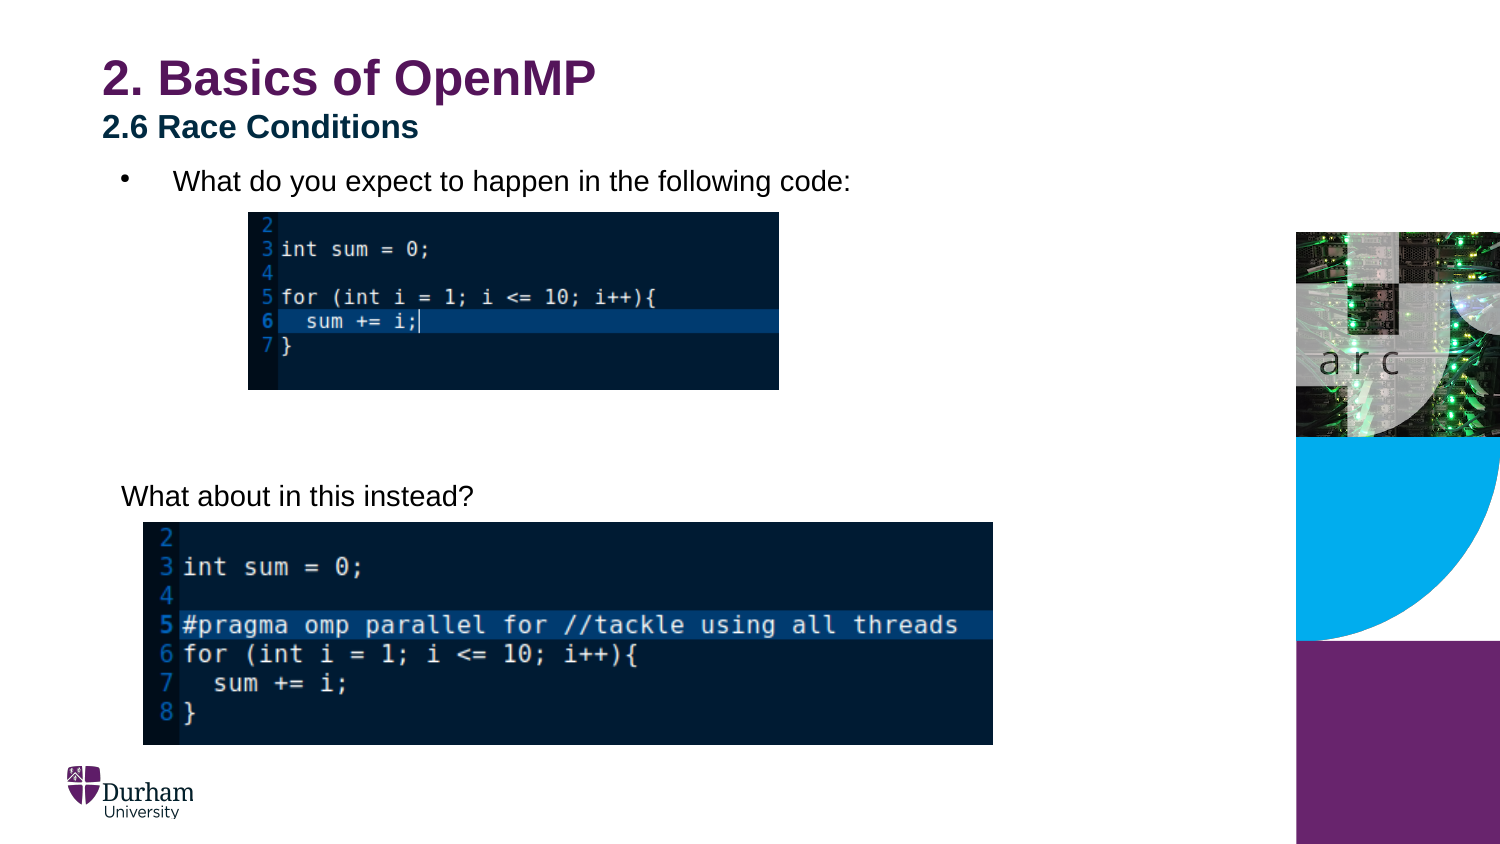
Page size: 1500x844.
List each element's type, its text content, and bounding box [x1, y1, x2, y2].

picture [67, 766, 193, 819]
list What do you expect to happen in the following code: [101, 161, 1297, 414]
text_box [1296, 640, 1500, 844]
picture [1296, 232, 1500, 436]
picture [143, 522, 993, 745]
picture [1332, 467, 1500, 640]
title 2. Basics of OpenMP 2.6 Race Conditions [101, 45, 1399, 187]
text_box What about in this instead? [106, 472, 1182, 521]
picture [248, 212, 779, 390]
